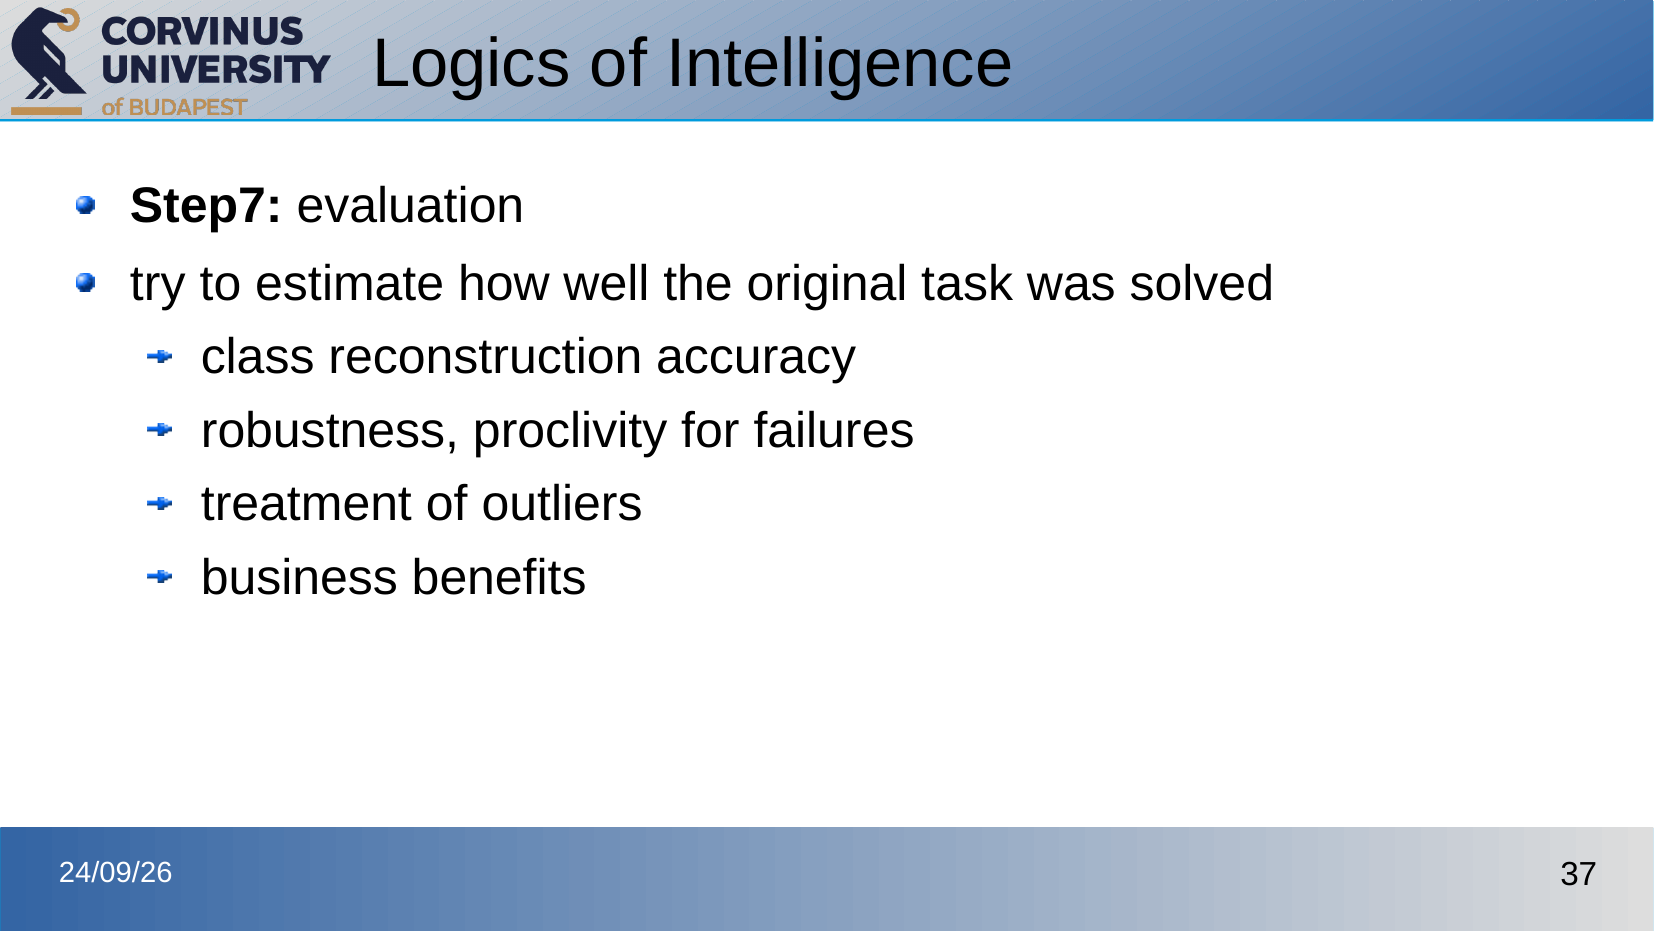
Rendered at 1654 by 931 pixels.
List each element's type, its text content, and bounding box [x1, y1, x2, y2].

list Step7: evaluation try to estimate how well the original task was solved class reconstruction accuracy robustness, proclivity for failures treatment of outliers business benefits [59, 177, 1595, 768]
picture [11, 7, 331, 115]
title Logics of Intelligence [372, 23, 1625, 103]
